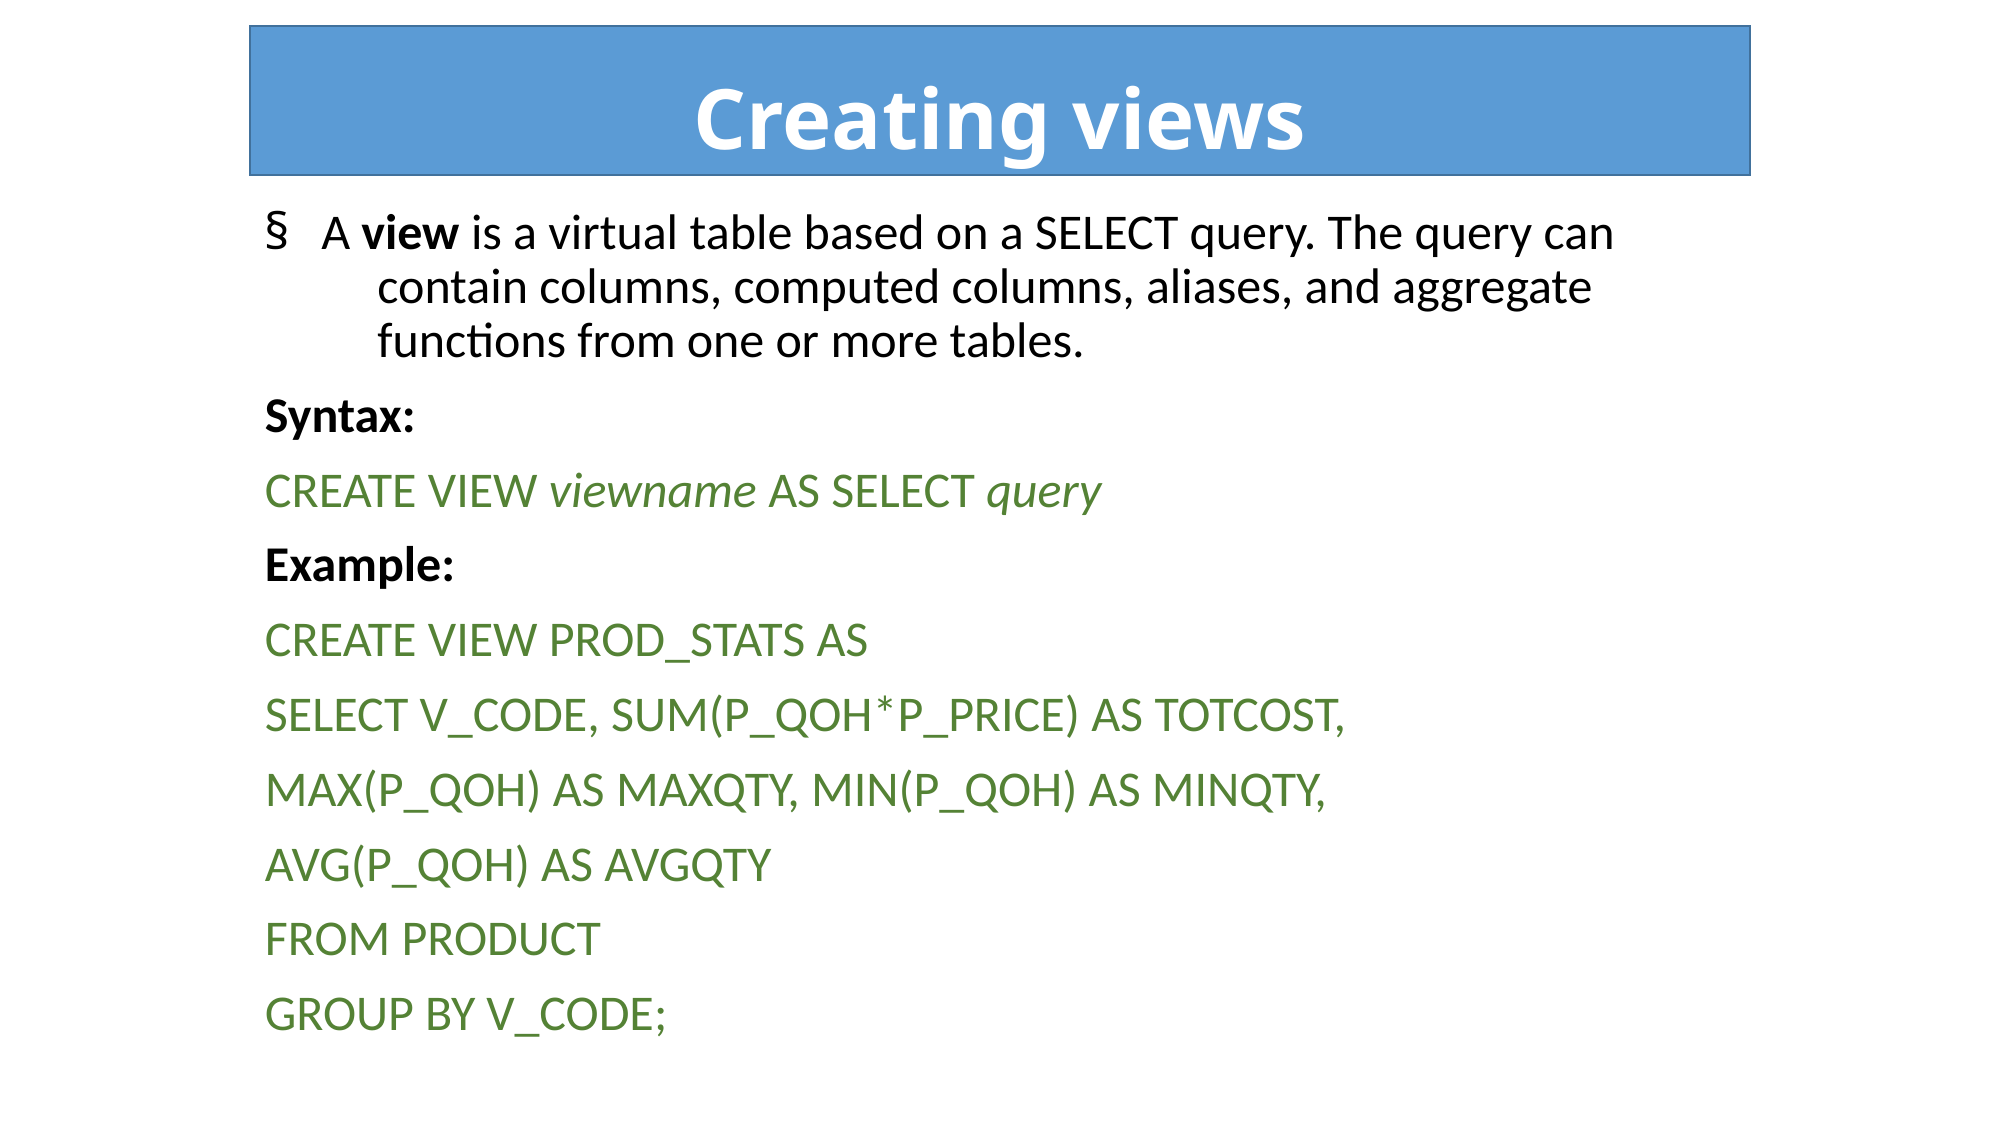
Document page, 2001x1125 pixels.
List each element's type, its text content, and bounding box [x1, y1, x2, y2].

title Creating views [249, 26, 1750, 176]
subtitle A view is a virtual table based on a SELECT query. The query can contain columns, computed columns, aliases, and aggregate functions from one or more tables. Syntax: CREATE VIEW viewname AS SELECT query Example: CREATE VIEW PROD_STATS AS SELECT V_CODE, SUM(P_QOH*P_PRICE) AS TOTCOST, MAX(P_QOH) AS MAXQTY, MIN(P_QOH) AS MINQTY, AVG(P_QOH) AS AVGQTY FROM PRODUCT GROUP BY V_CODE; [249, 198, 1750, 1109]
